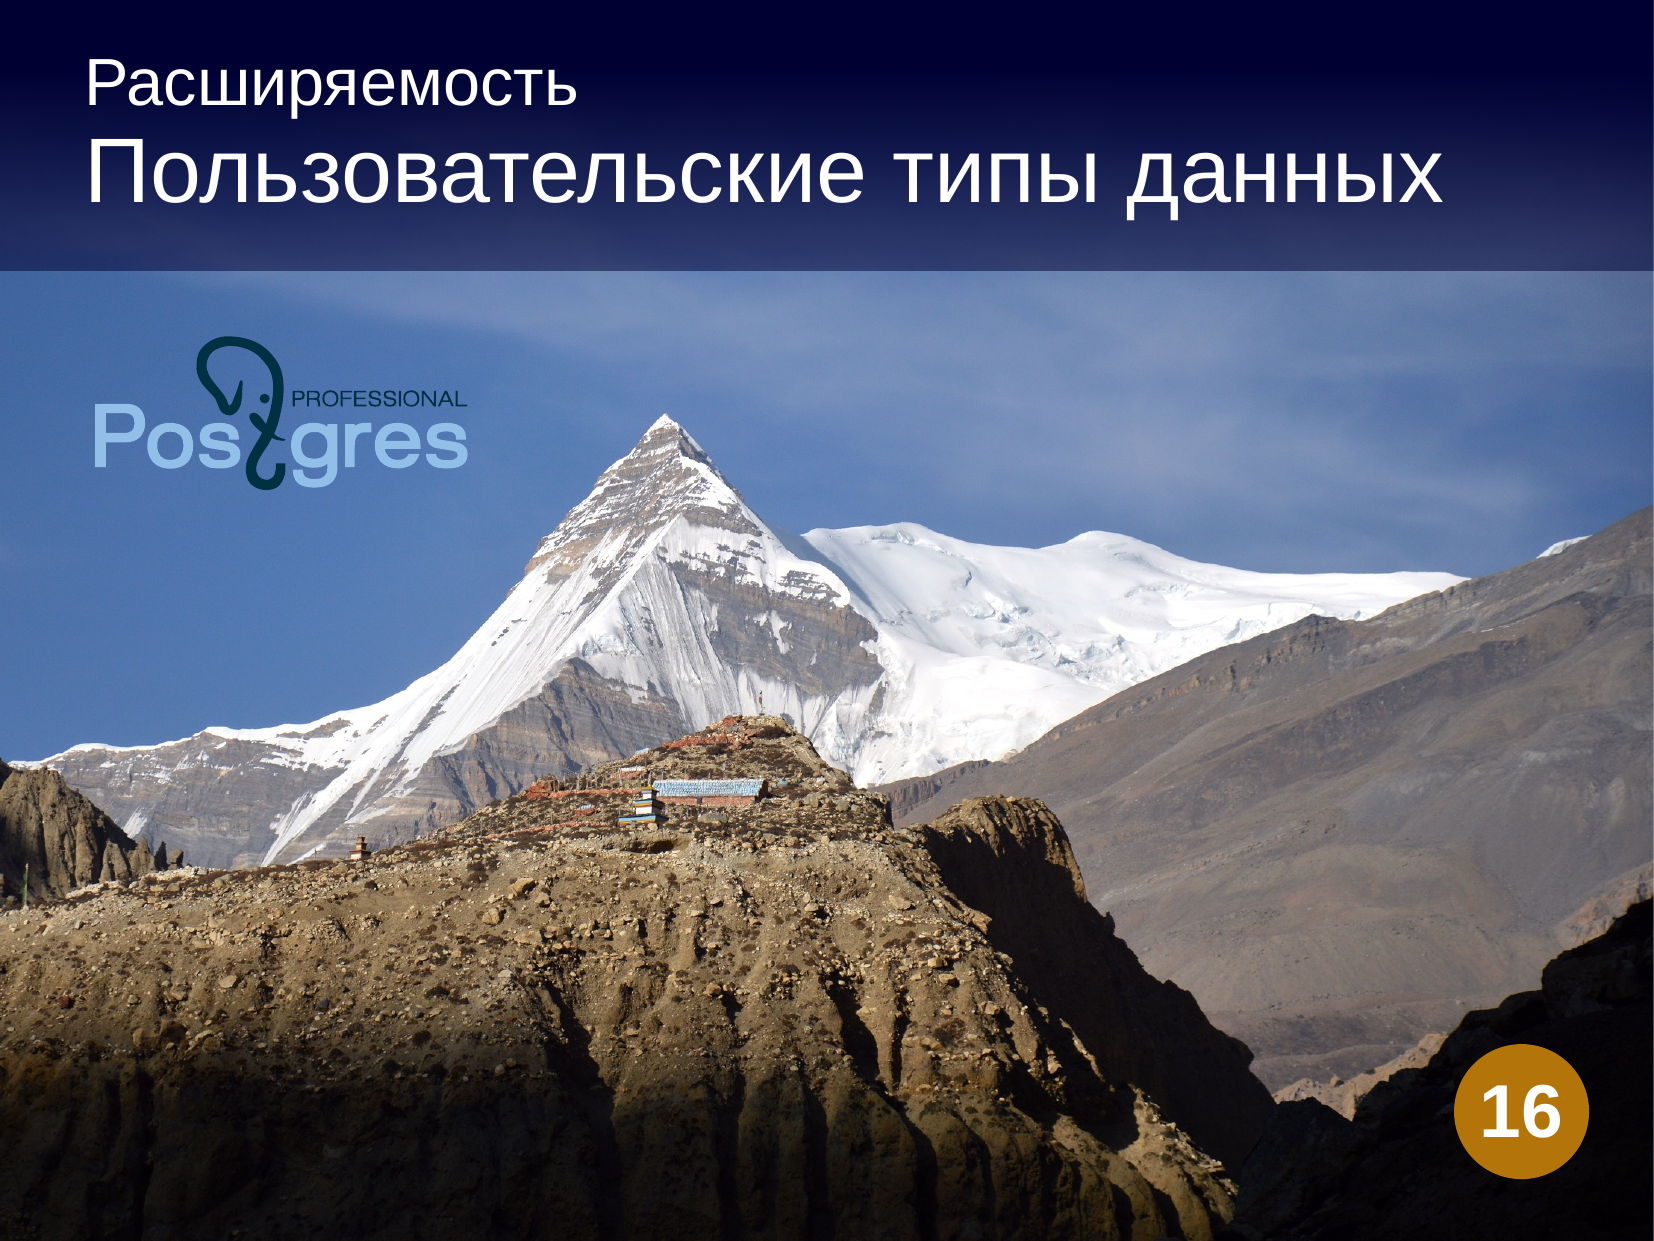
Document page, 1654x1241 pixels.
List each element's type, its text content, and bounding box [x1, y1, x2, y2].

title Расширяемость Пользовательские типы данных [84, 44, 1636, 251]
picture [0, 271, 1654, 1241]
text_box 16 [1454, 1044, 1590, 1180]
